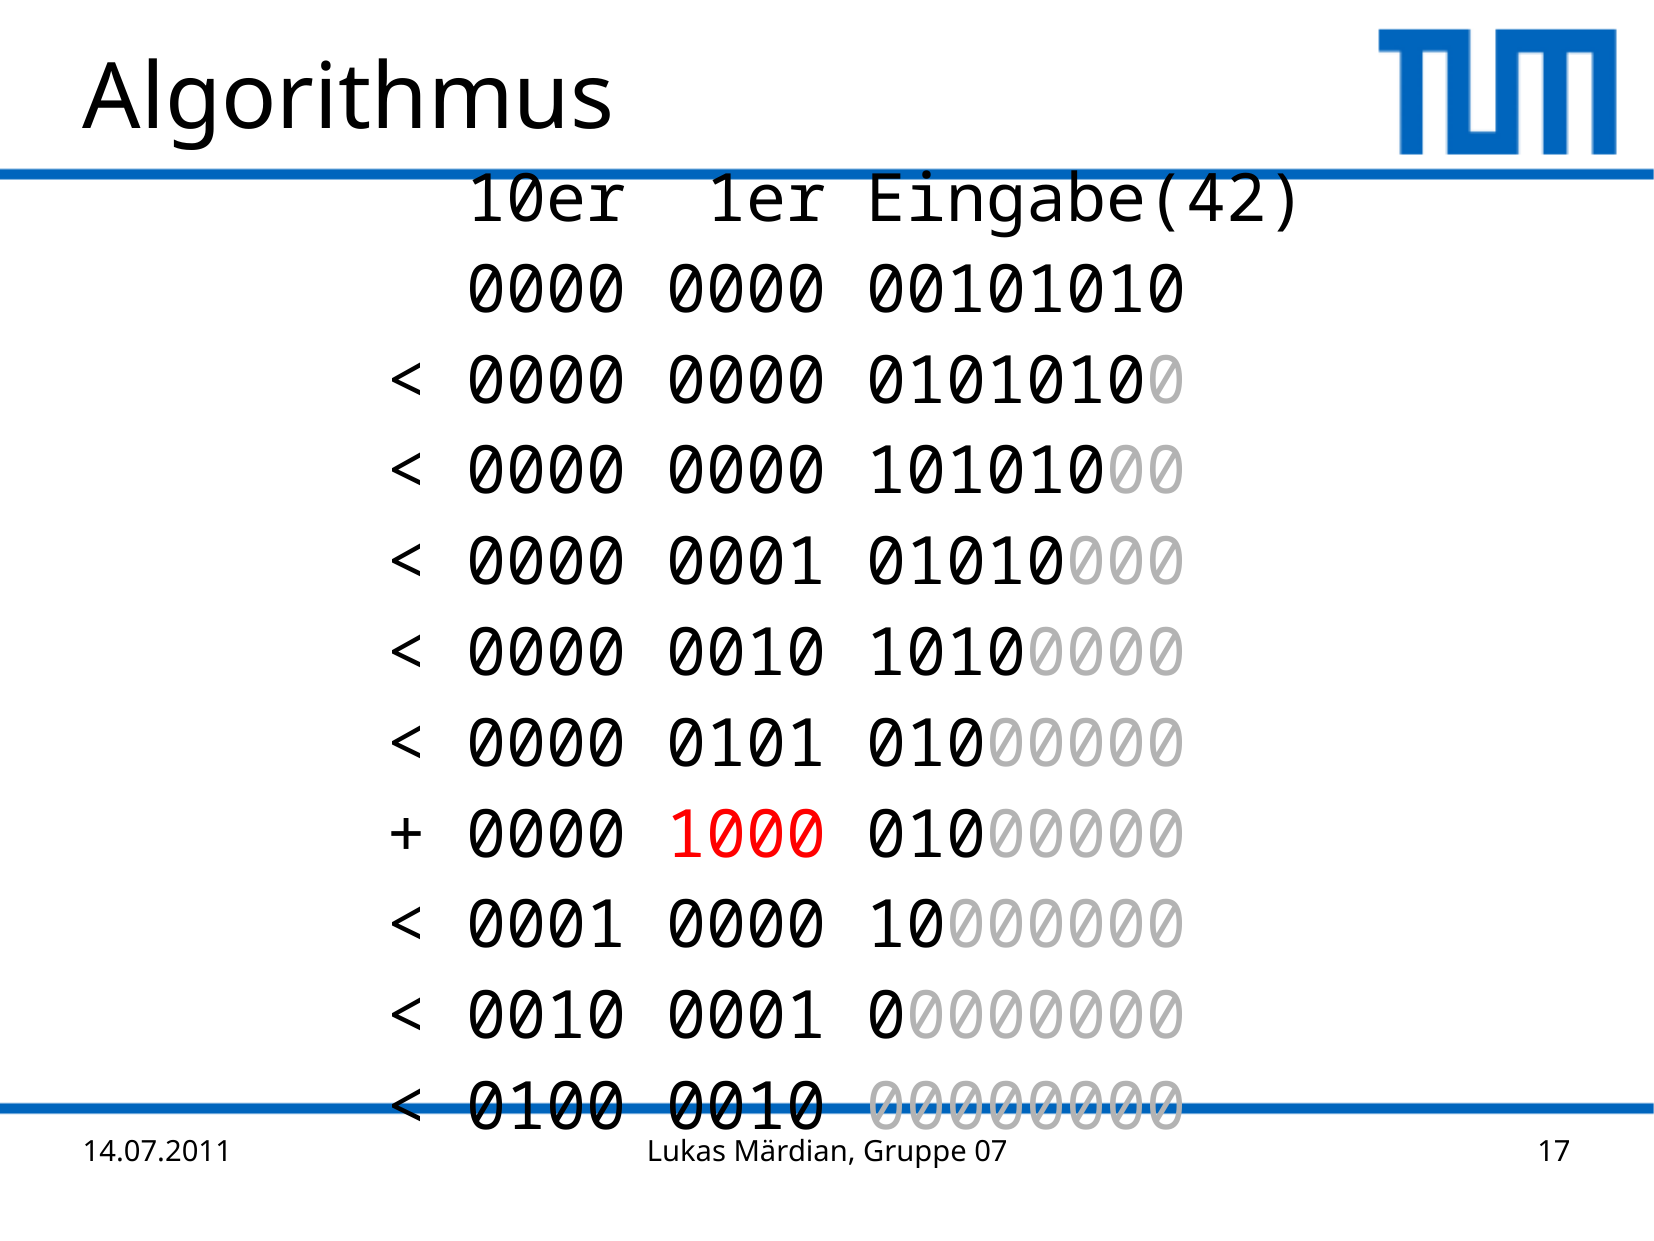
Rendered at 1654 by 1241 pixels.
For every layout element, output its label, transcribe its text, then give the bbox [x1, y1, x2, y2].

subtitle 10er 1er Eingabe(42) 0000 0000 00101010 < 0000 0000 01010100 < 0000 0000 10101000 < 0000 0001 01010000 < 0000 0010 10100000 < 0000 0101 01000000 + 0000 1000 01000000 < 0001 0000 10000000 < 0010 0001 00000000 < 0100 0010 00000000 [82, 206, 1571, 1093]
picture [0, 0, 1654, 1241]
title Algorithmus [82, 41, 1359, 145]
